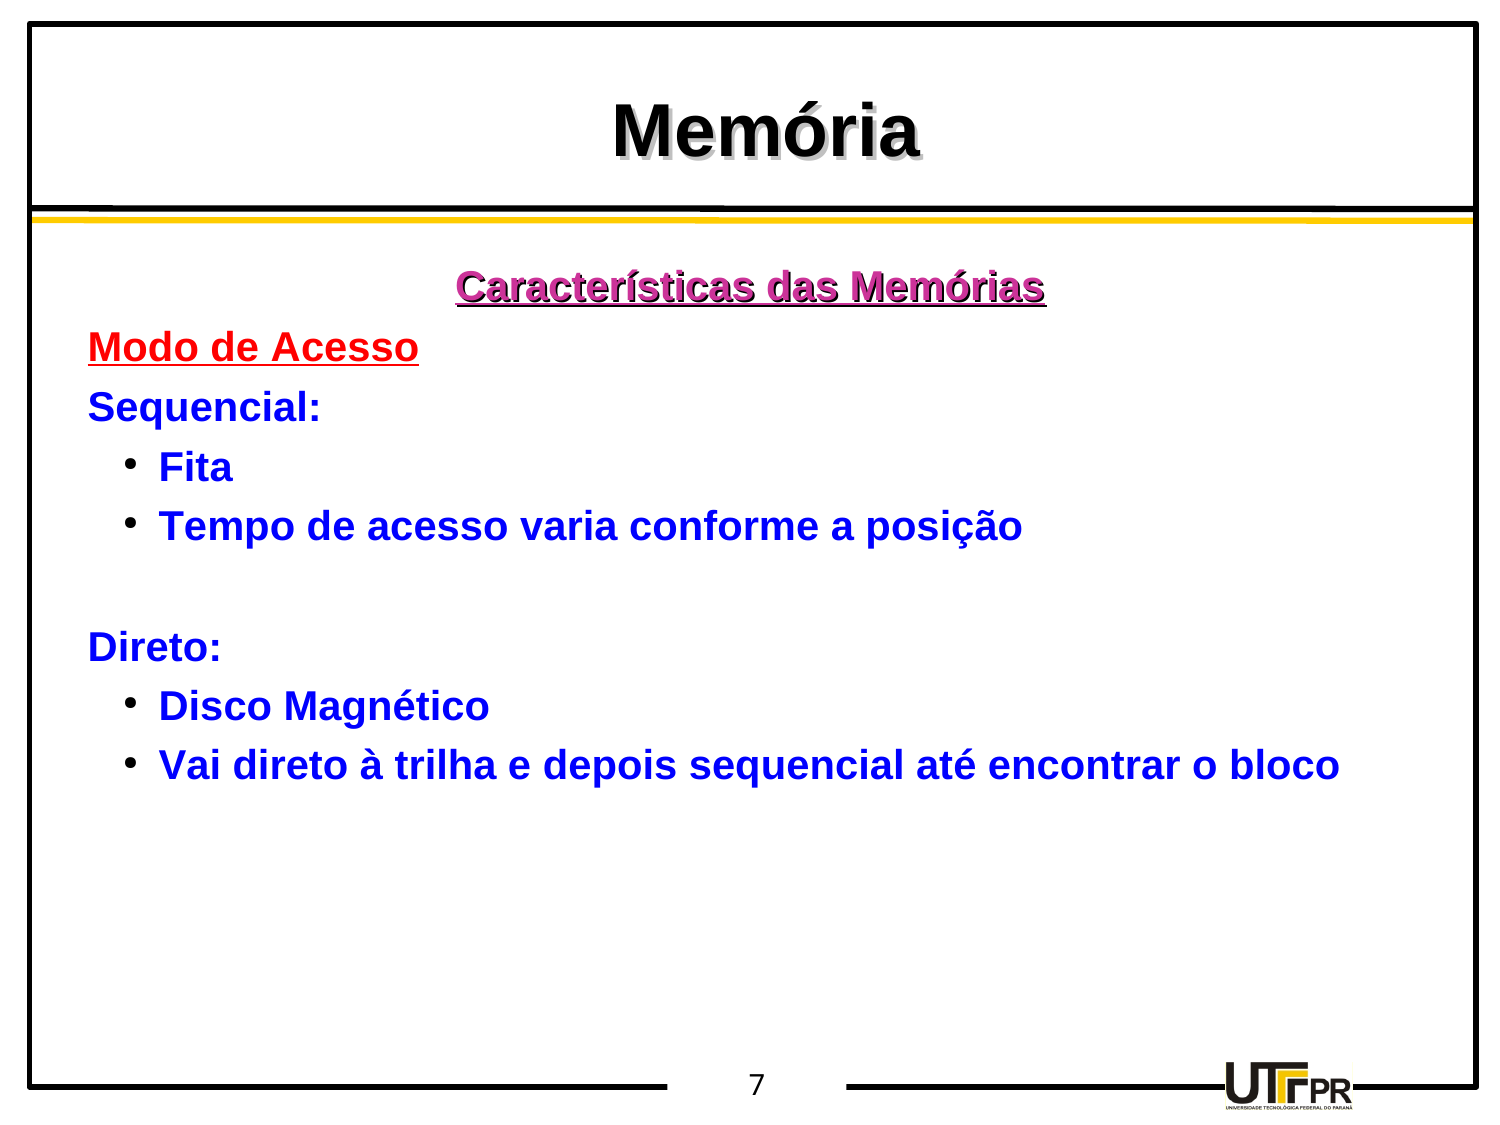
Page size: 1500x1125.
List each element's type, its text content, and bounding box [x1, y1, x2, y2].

picture [1225, 1062, 1353, 1110]
text_box Memória [29, 29, 1477, 207]
list Características das Memórias Modo de Acesso Sequencial: Fita Tempo de acesso varia conforme a posição Direto: Disco Magnético Vai direto à trilha e depois sequencial até encontrar o bloco [72, 257, 1428, 1027]
